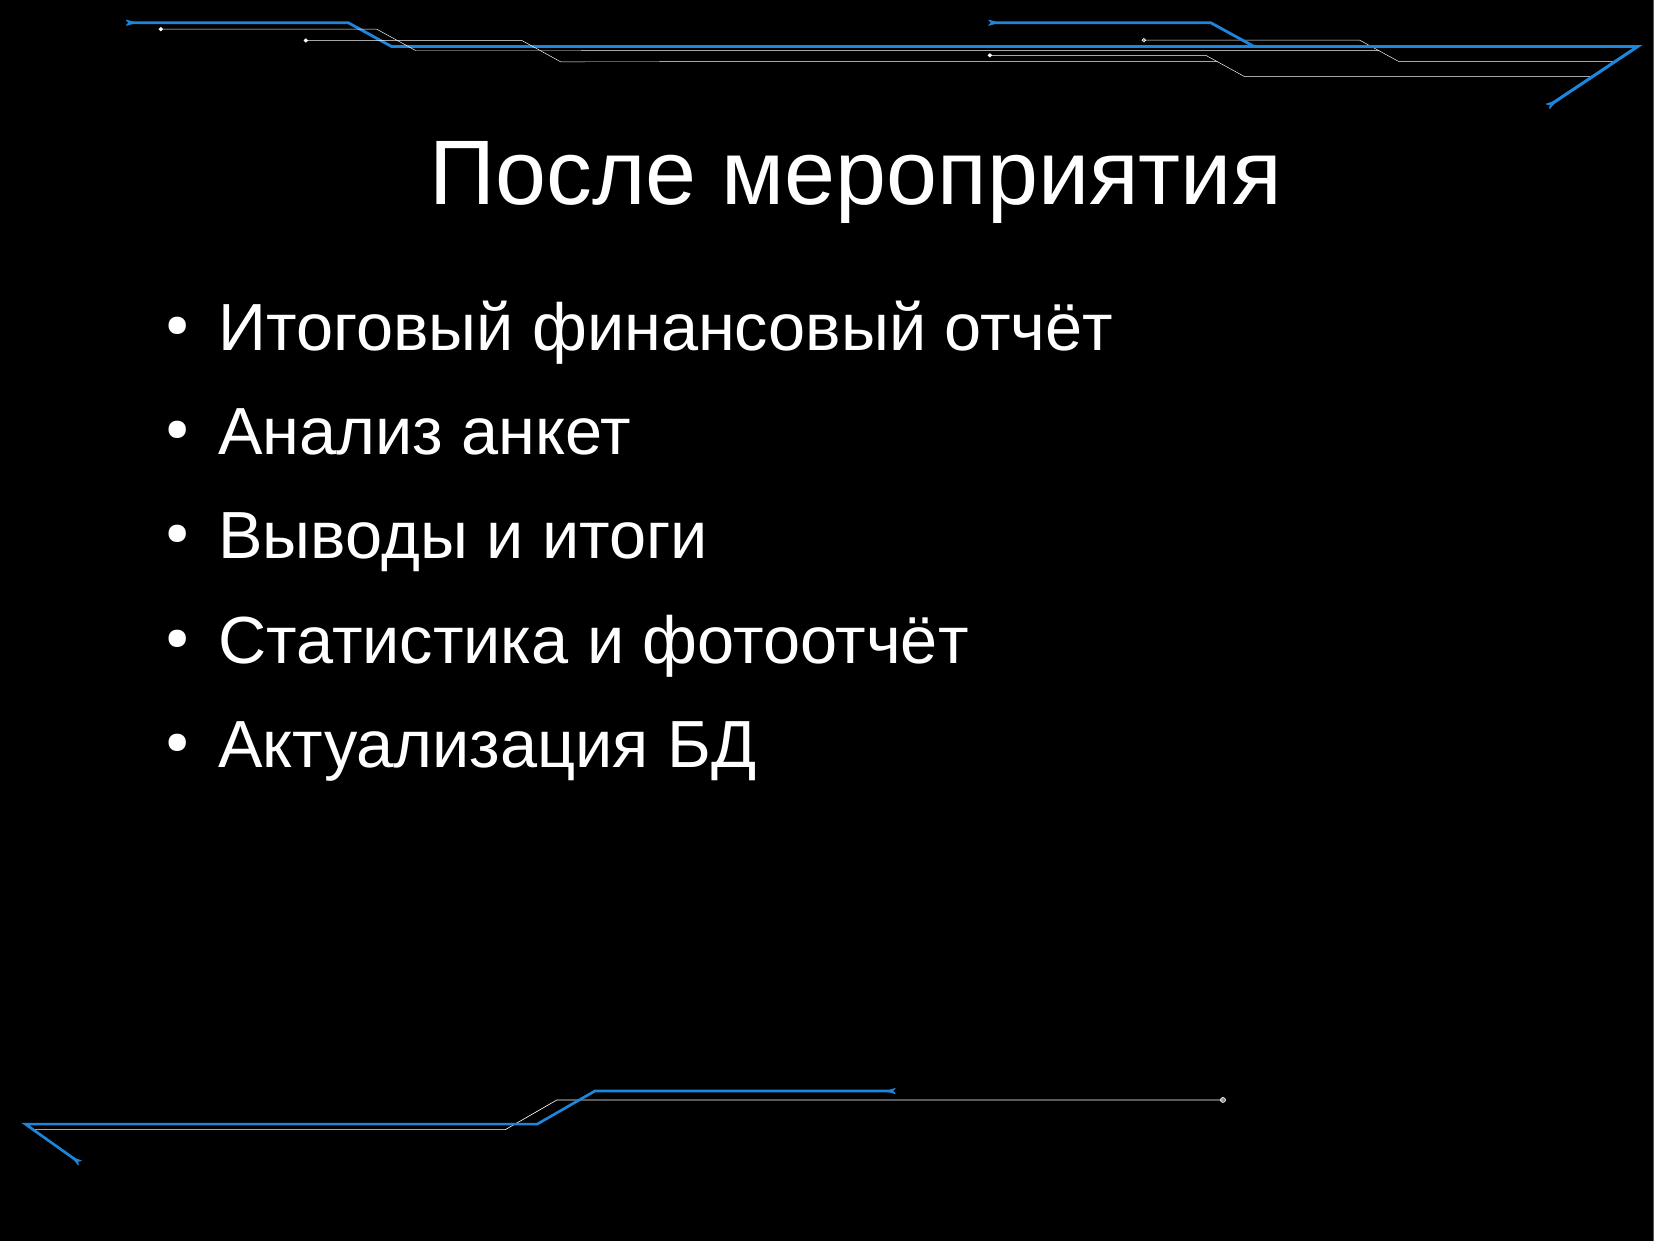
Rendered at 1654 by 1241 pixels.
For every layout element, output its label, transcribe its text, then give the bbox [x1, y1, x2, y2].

title После мероприятия [147, 84, 1565, 262]
list Итоговый финансовый отчёт Анализ анкет Выводы и итоги Статистика и фотоотчёт Актуализация БД [147, 289, 1565, 1010]
